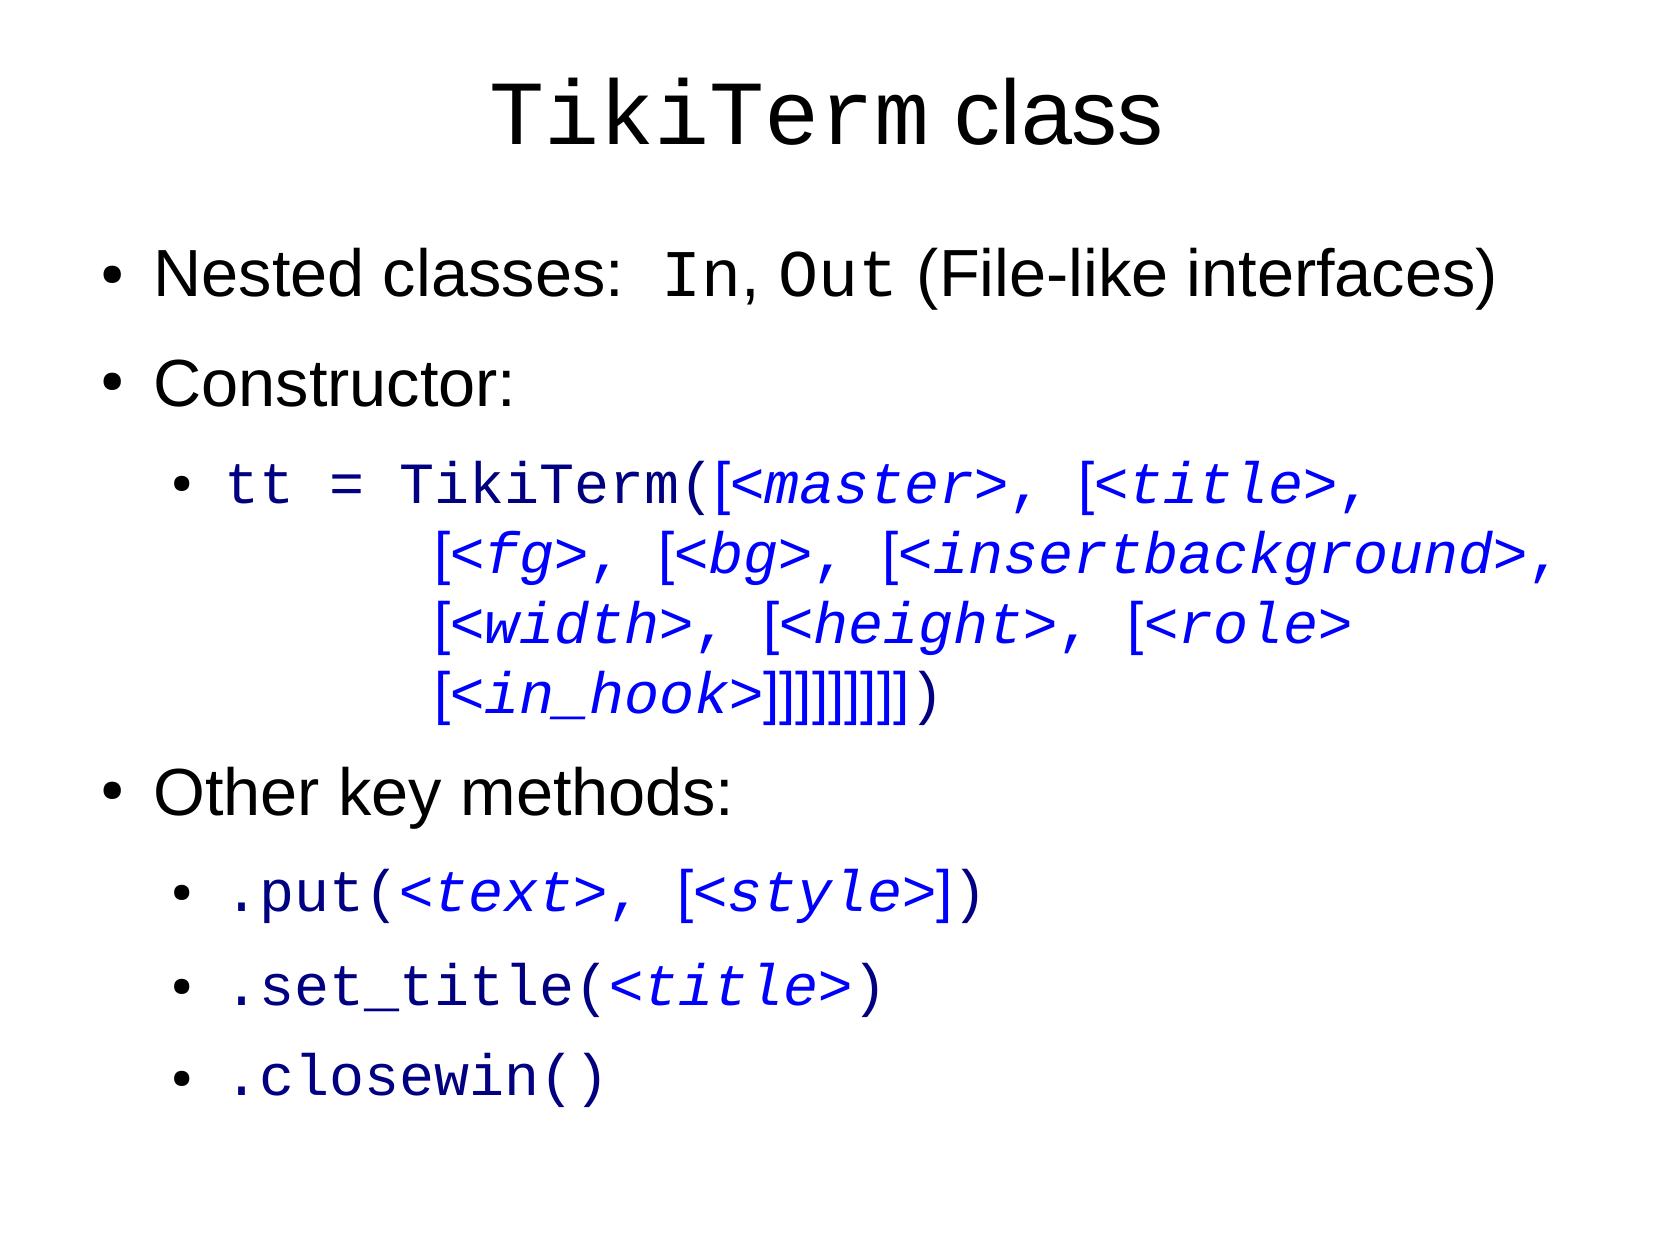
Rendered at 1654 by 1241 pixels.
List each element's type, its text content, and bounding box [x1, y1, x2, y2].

list Nested classes: In, Out (File-like interfaces) Constructor: tt = TikiTerm([<master>, [<title>, [<fg>, [<bg>, [<insertbackground>, [<width>, [<height>, [<role> [<in_hook>]]]]]]]]]) Other key methods: .put(<text>, [<style>]) .set_title(<title>) .closewin() [82, 236, 1571, 1099]
title TikiTerm class [82, 52, 1571, 181]
